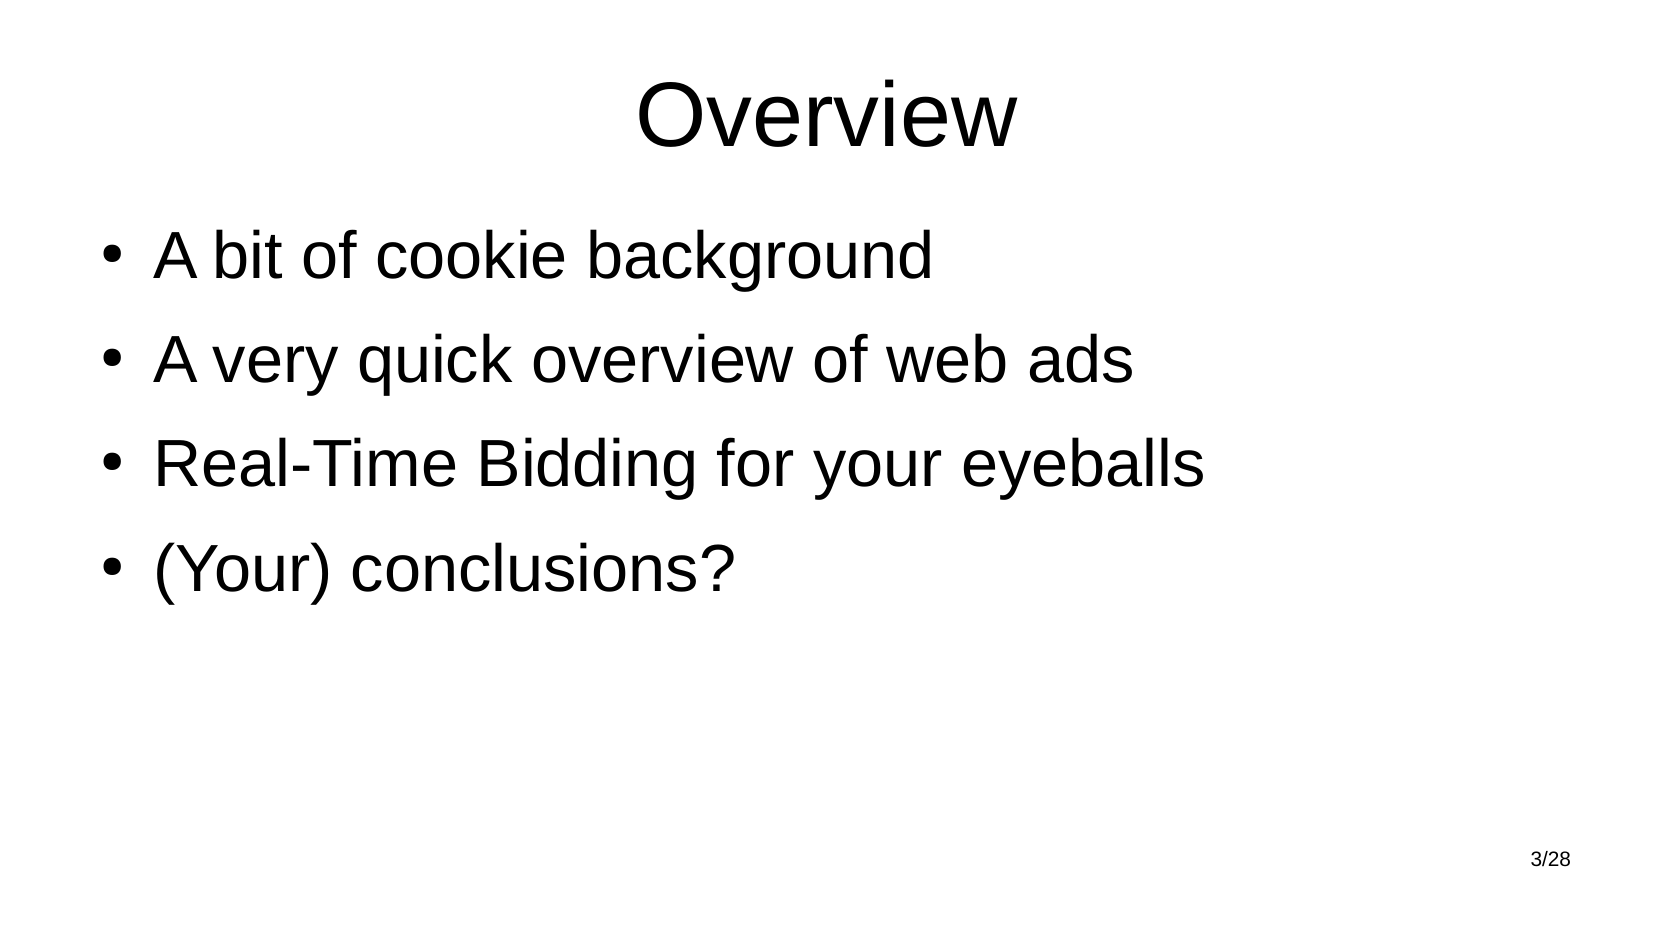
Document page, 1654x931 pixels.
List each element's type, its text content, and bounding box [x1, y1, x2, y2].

list A bit of cookie background A very quick overview of web ads Real-Time Bidding for your eyeballs (Your) conclusions? [82, 217, 1571, 758]
title Overview [82, 37, 1571, 193]
